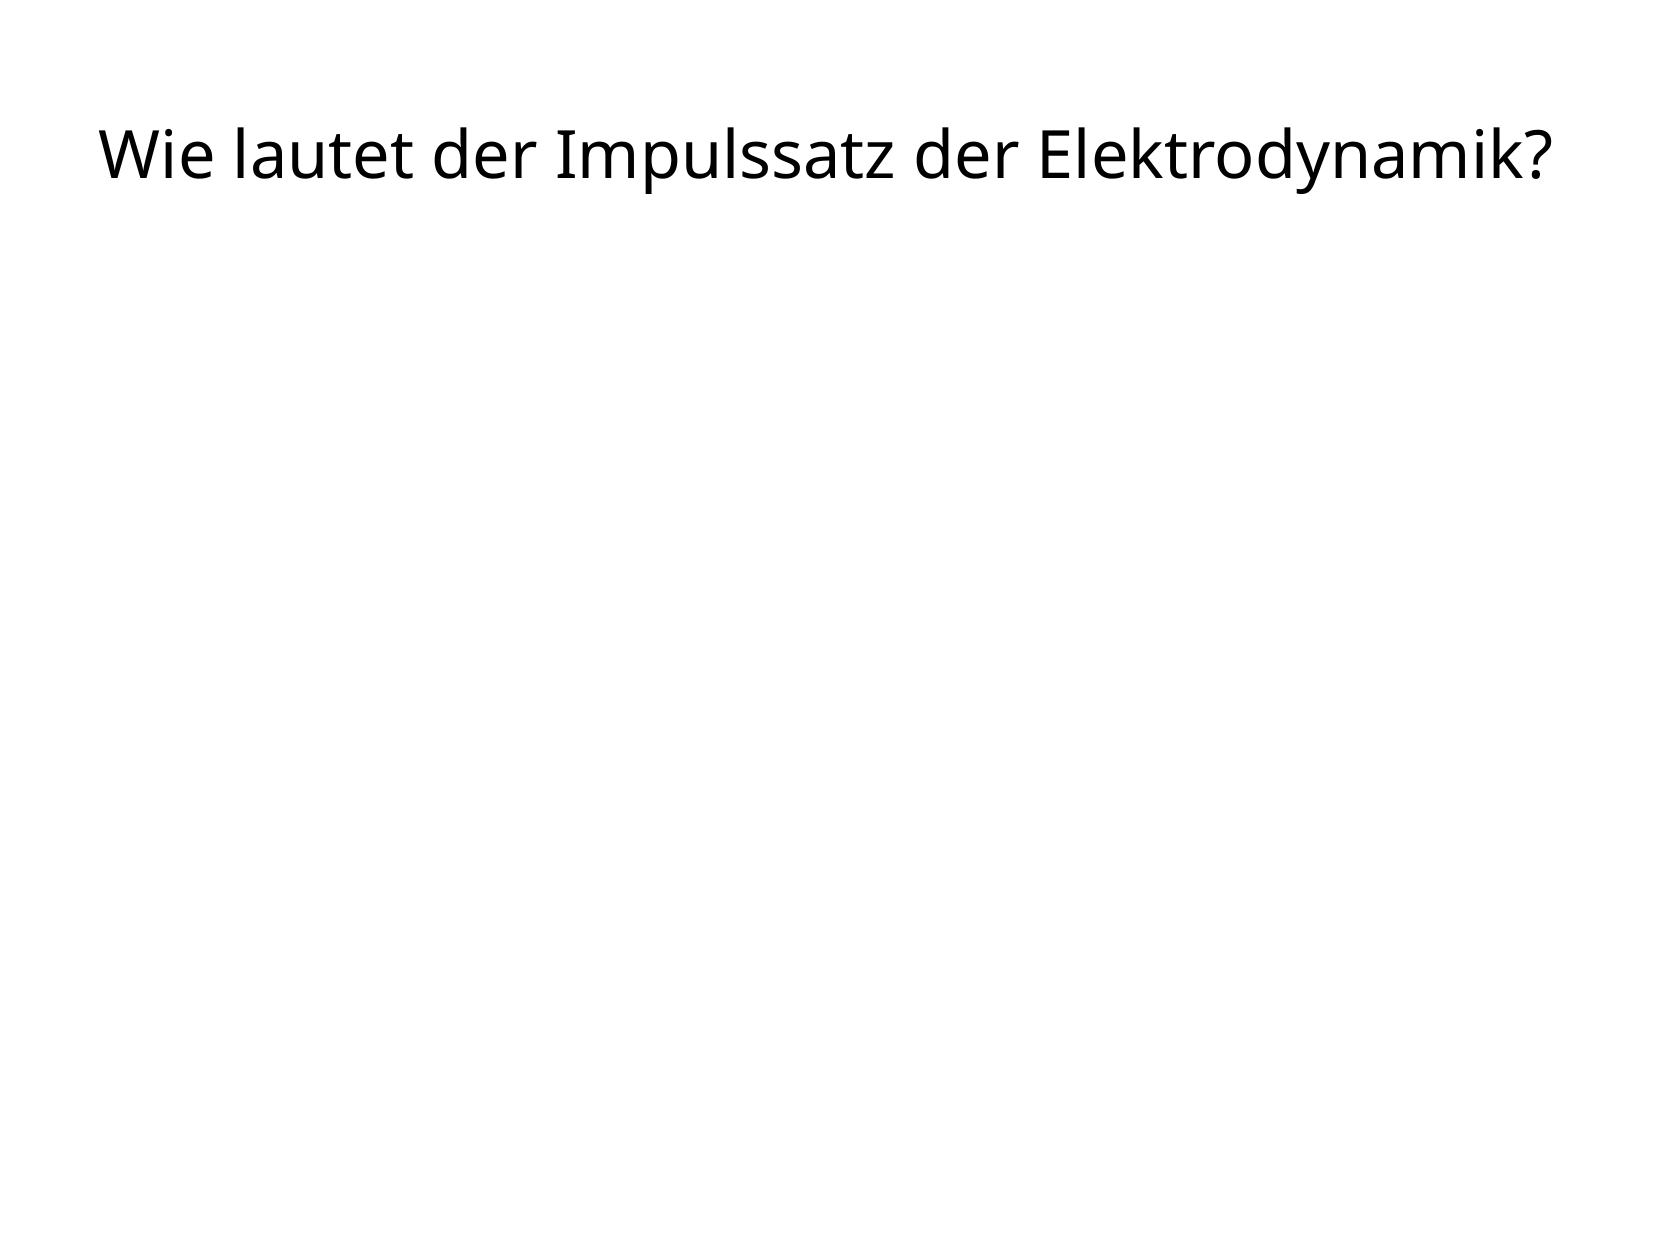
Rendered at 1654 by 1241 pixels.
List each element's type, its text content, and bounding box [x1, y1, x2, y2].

title Wie lautet der Impulssatz der Elektrodynamik? [82, 49, 1571, 257]
